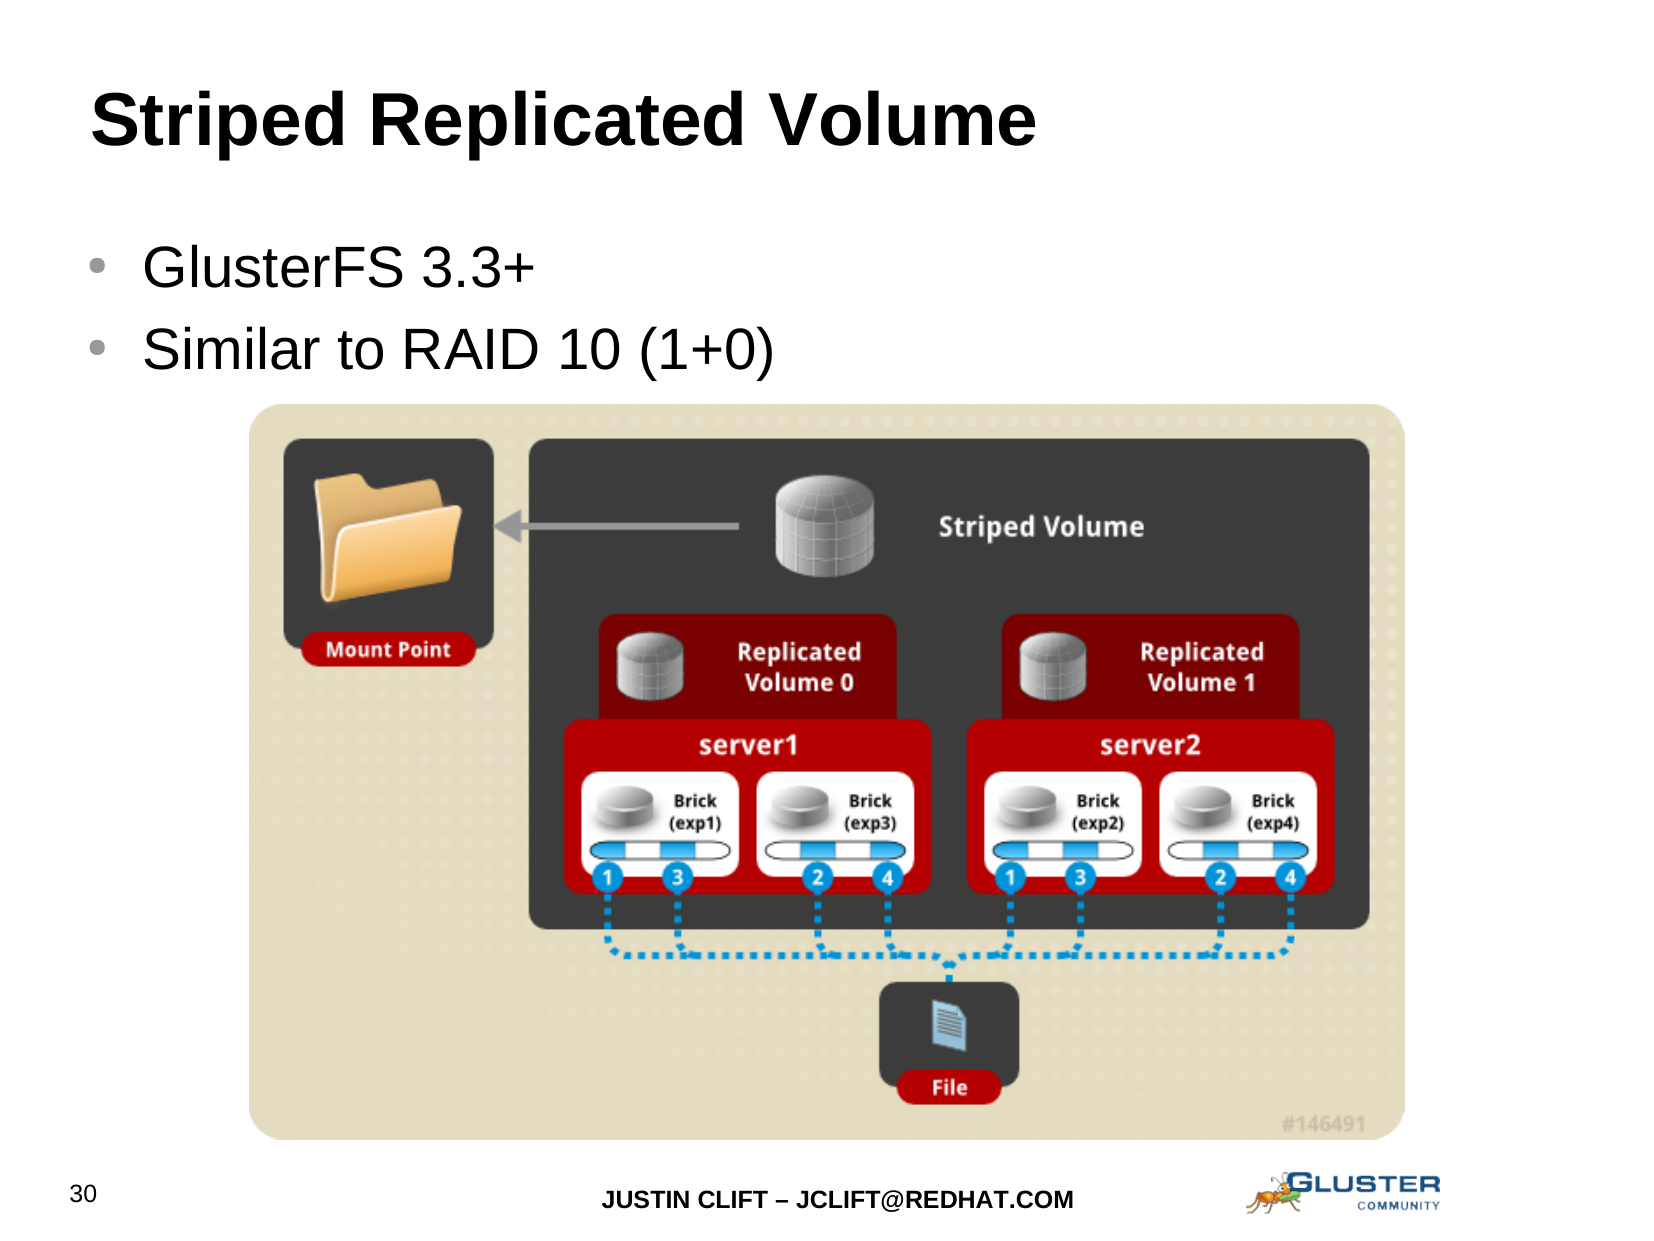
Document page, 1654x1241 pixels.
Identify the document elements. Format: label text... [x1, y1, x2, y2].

picture [1246, 1170, 1440, 1215]
list GlusterFS 3.3+ Similar to RAID 10 (1+0) [86, 233, 1576, 1111]
title Striped Replicated Volume [90, 15, 1579, 223]
picture [249, 404, 1405, 1141]
